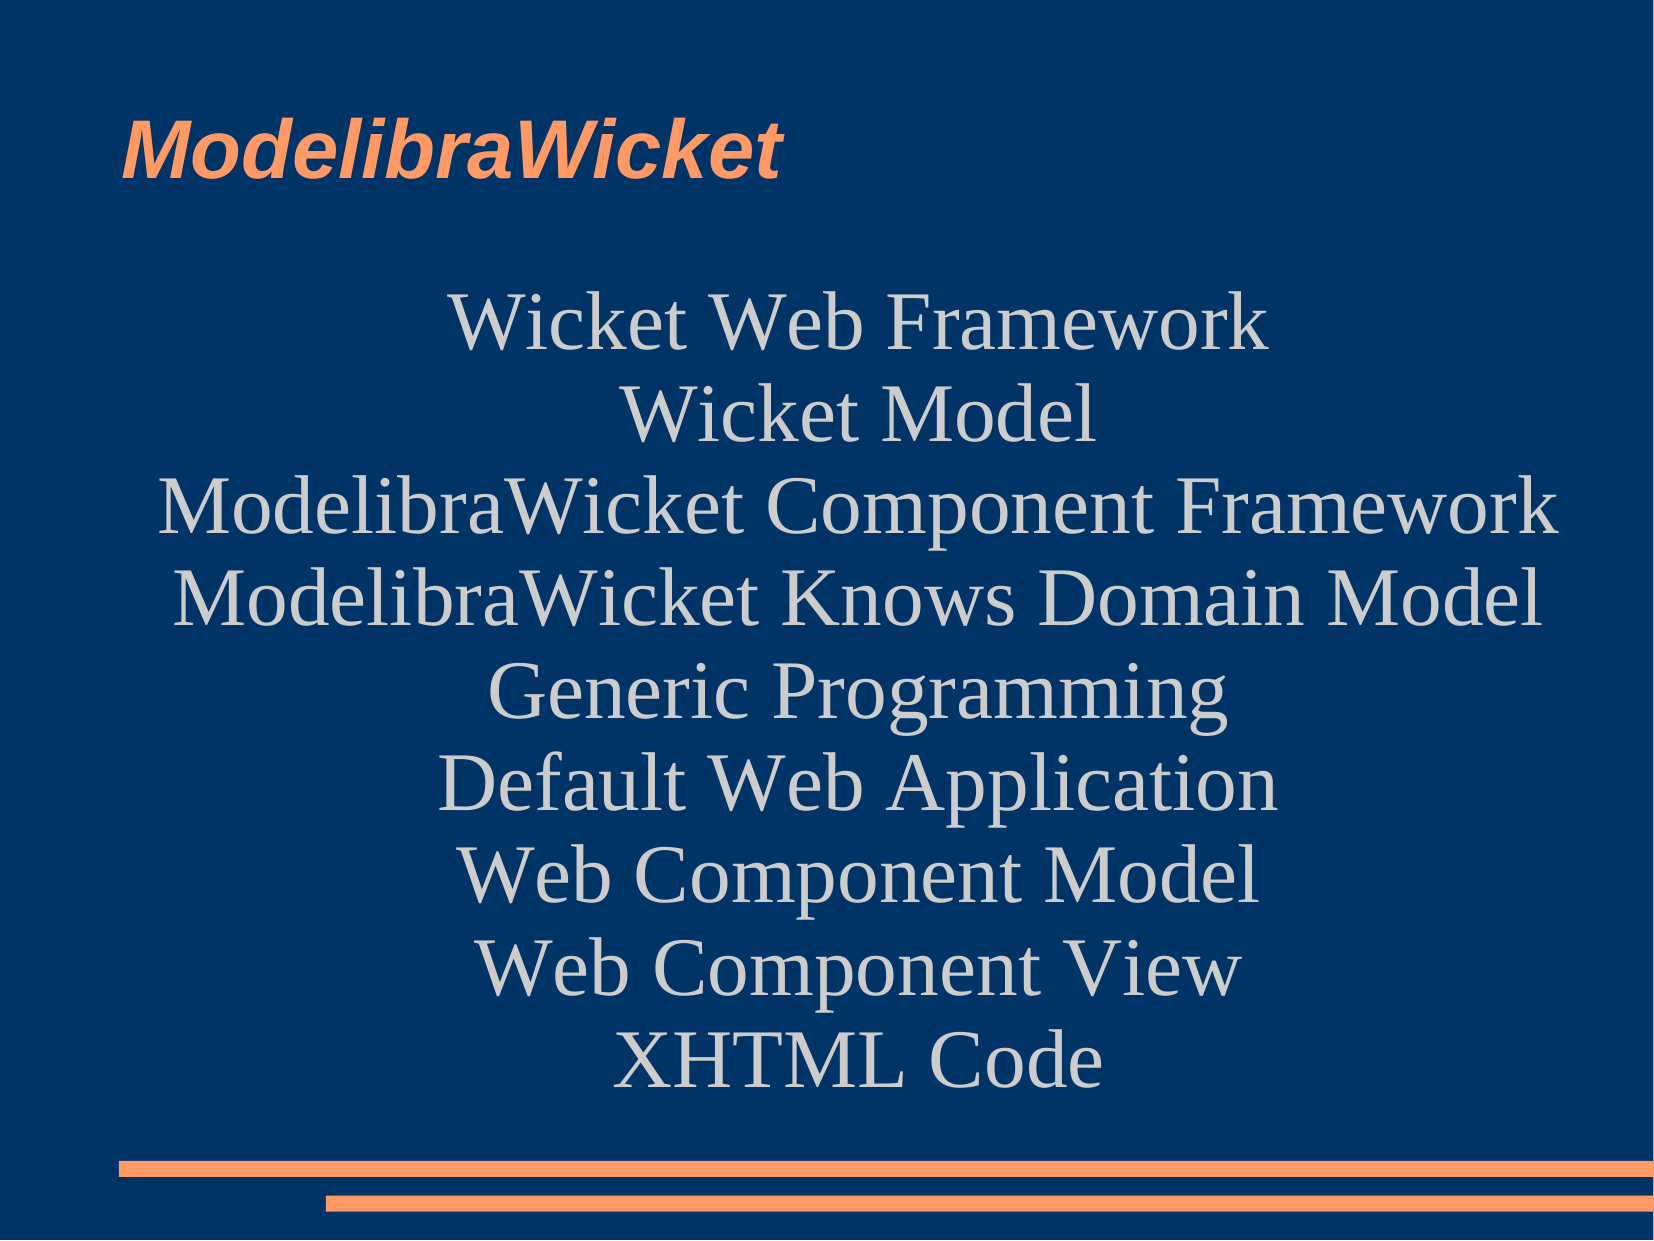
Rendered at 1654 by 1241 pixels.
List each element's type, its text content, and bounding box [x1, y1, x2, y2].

subtitle Wicket Web Framework Wicket Model ModelibraWicket Component Framework ModelibraWicket Knows Domain Model Generic Programming Default Web Application Web Component Model Web Component View XHTML Code [121, 274, 1561, 1180]
title ModelibraWicket [121, 46, 1534, 254]
